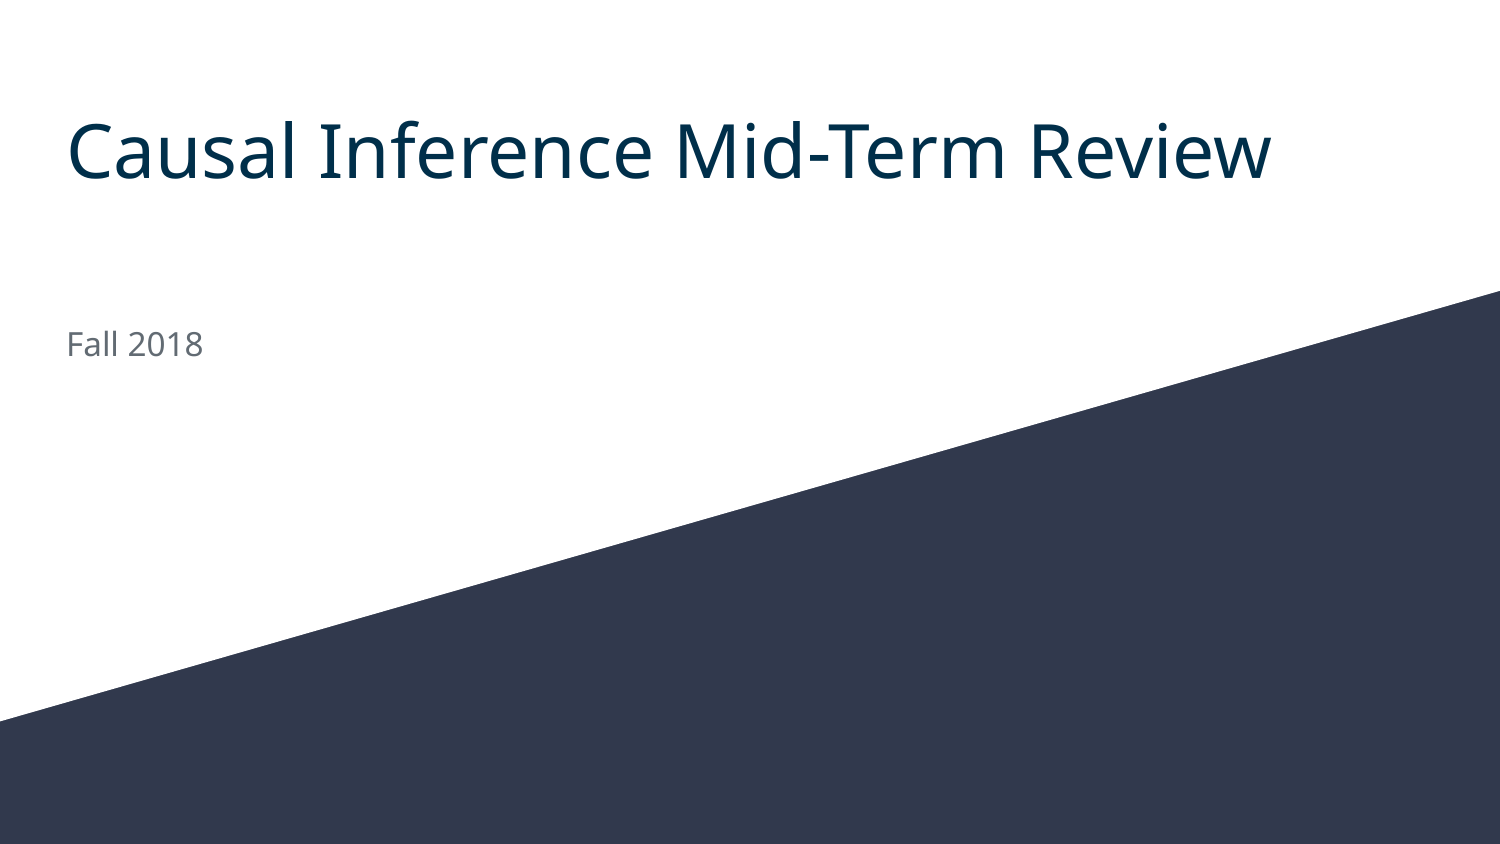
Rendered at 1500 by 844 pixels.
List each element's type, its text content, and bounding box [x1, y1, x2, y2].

subtitle Fall 2018 [51, 308, 748, 430]
title Causal Inference Mid-Term Review [51, 88, 1449, 299]
